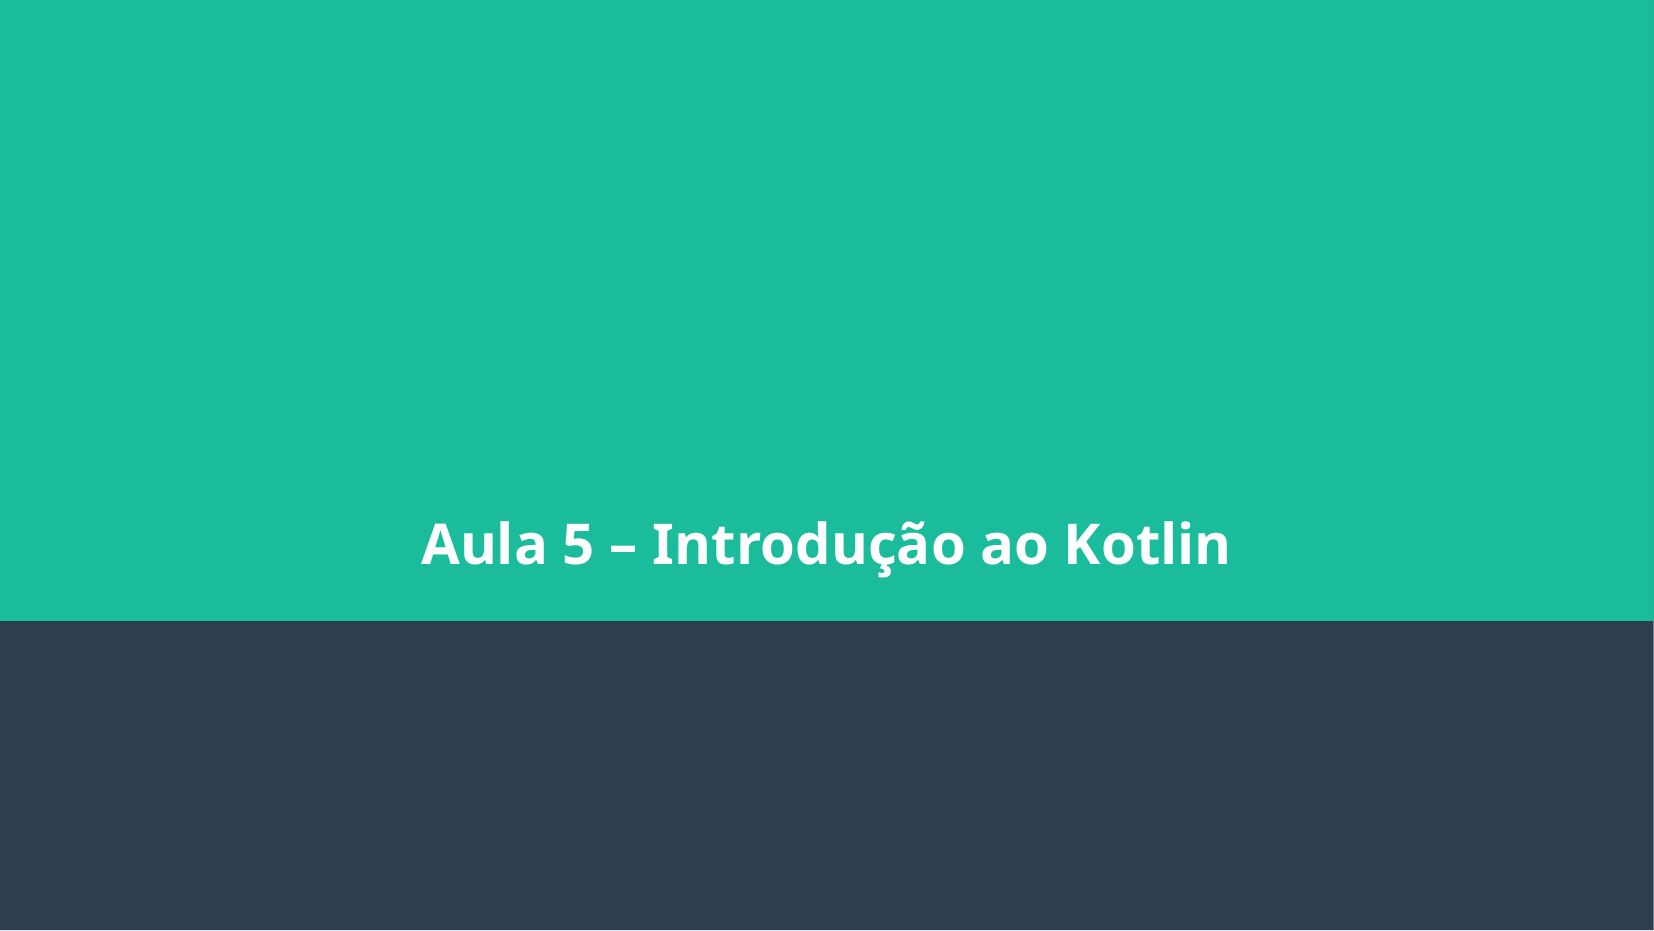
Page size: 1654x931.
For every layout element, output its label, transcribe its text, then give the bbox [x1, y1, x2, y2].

title Aula 5 – Introdução ao Kotlin [59, 465, 1595, 583]
